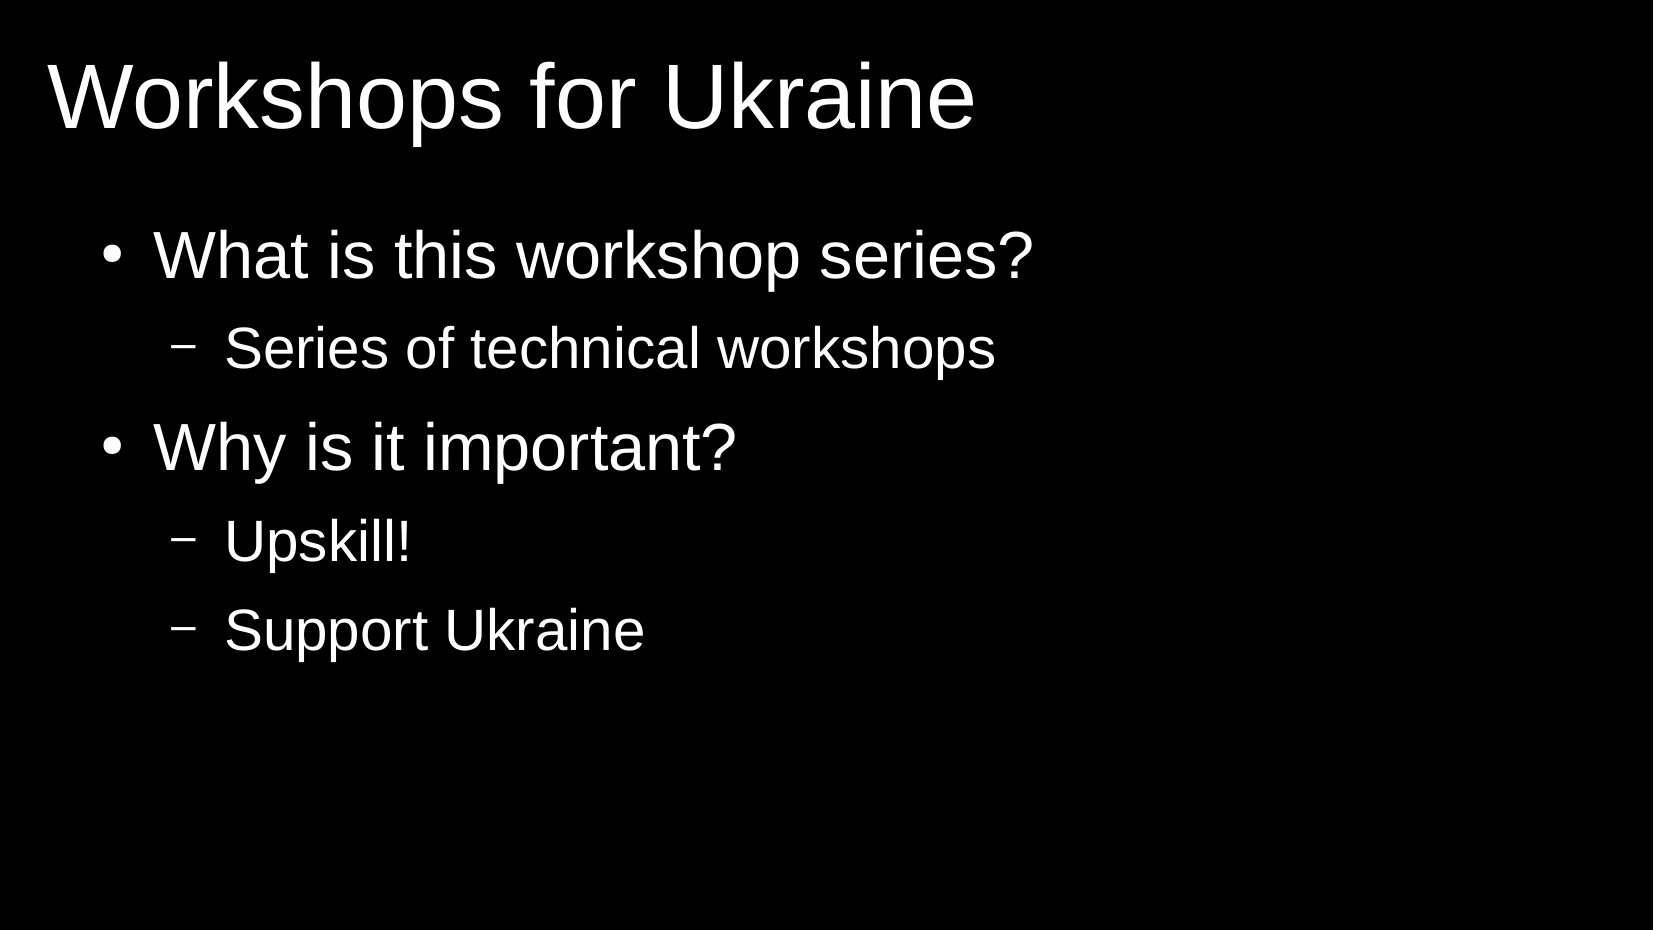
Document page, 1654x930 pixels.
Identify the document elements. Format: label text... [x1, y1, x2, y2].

title Workshops for Ukraine [47, 43, 1612, 150]
list What is this workshop series? Series of technical workshops Why is it important? Upskill! Support Ukraine [82, 217, 1571, 757]
